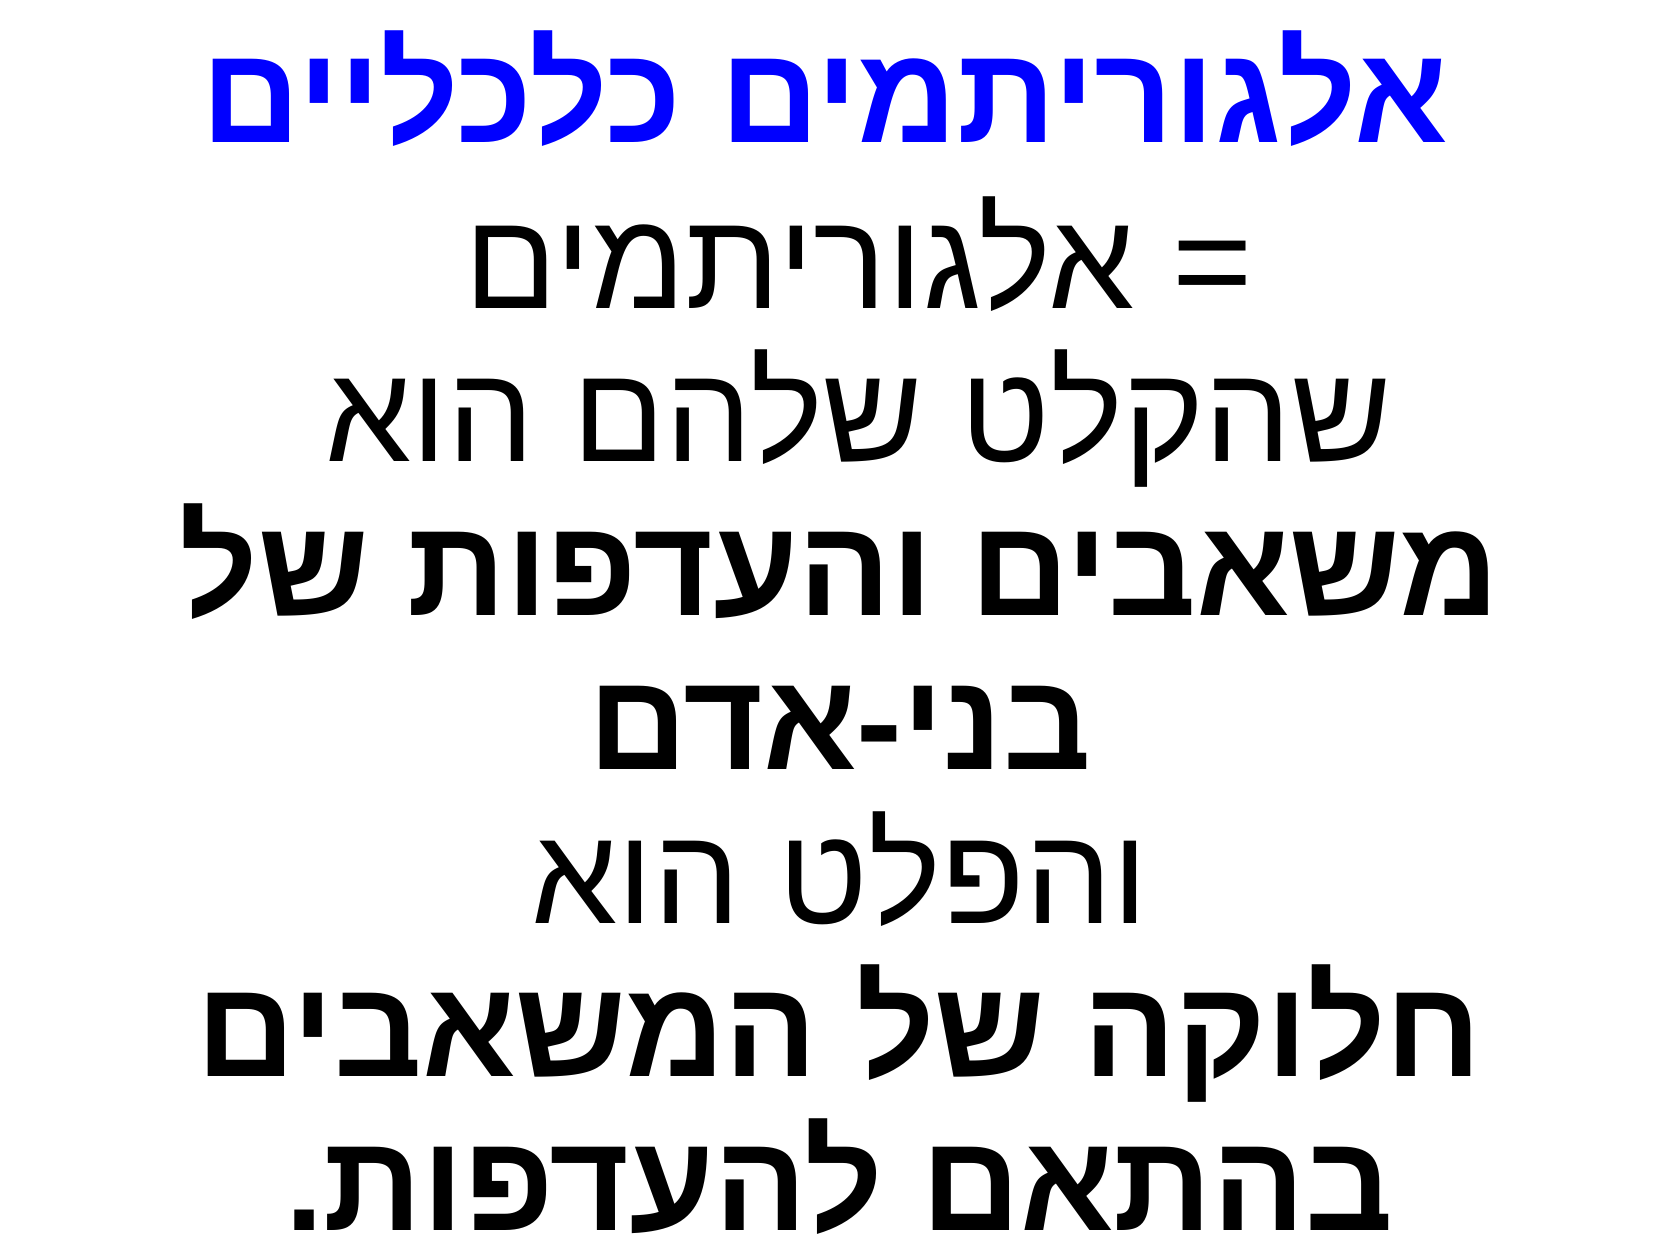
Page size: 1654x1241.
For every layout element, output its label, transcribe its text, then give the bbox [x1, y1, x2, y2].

title אלגוריתמים כלכליים [30, 0, 1621, 220]
title = אלגוריתמים שהקלט שלהם הוא משאבים והעדפות של בני-אדם והפלט הוא חלוקה של המשאבים בהתאם להעדפות. [45, 183, 1636, 1241]
